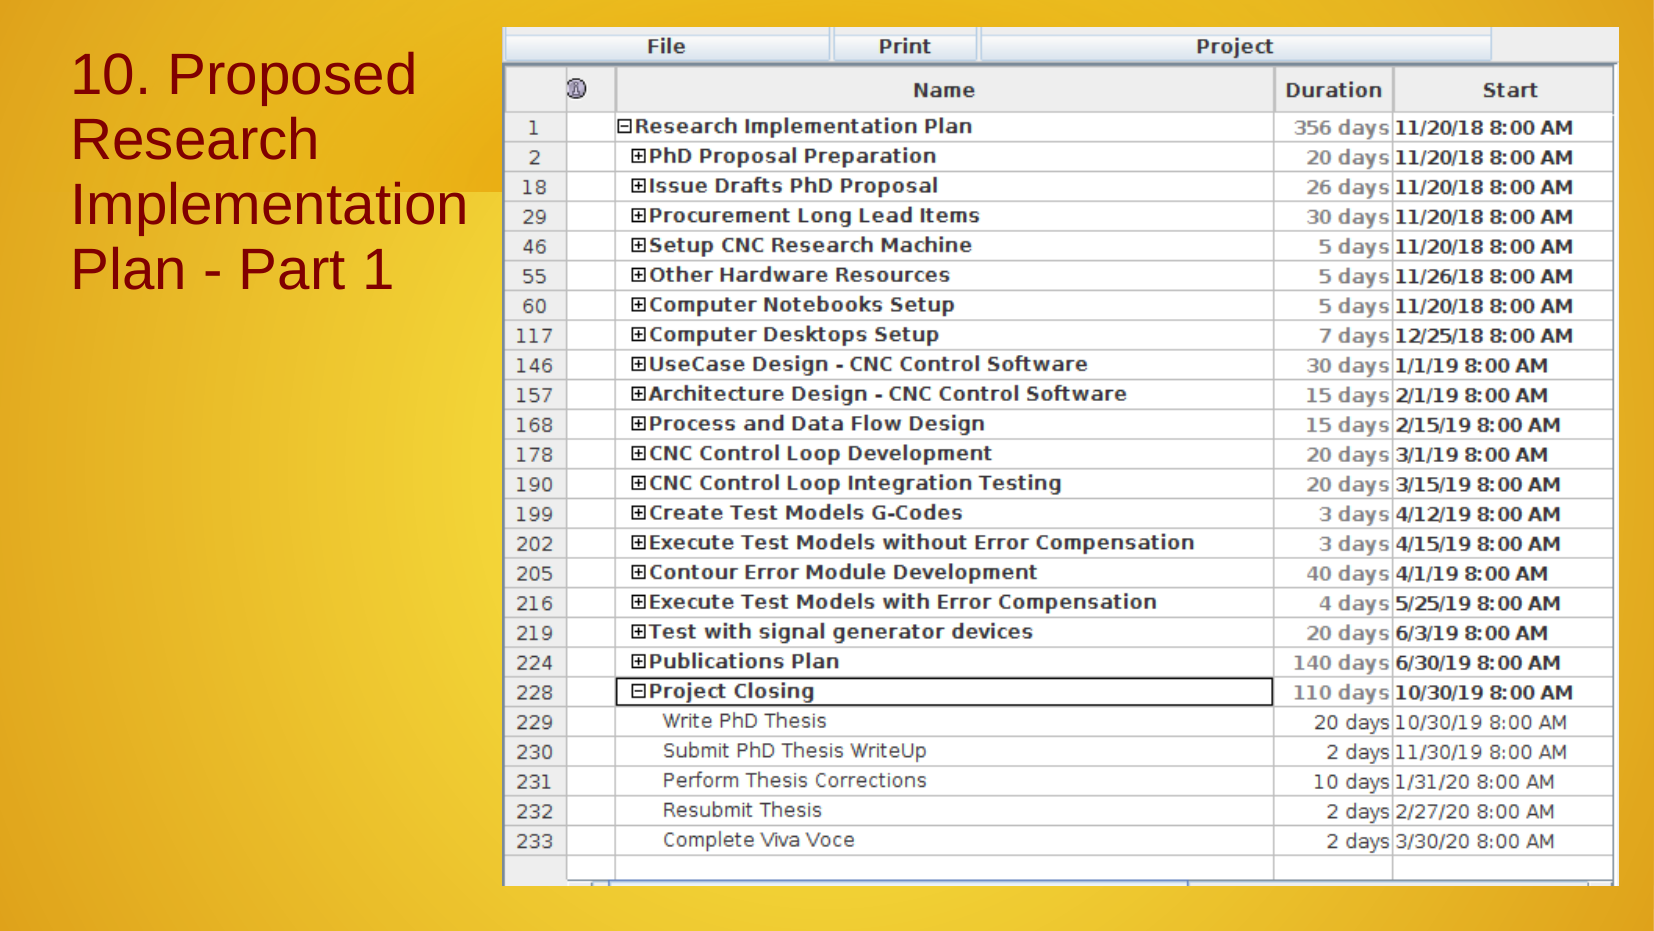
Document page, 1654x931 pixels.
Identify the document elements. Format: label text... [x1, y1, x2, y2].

picture [502, 27, 1619, 886]
title 10. Proposed Research Implementation Plan - Part 1 [70, 41, 502, 303]
